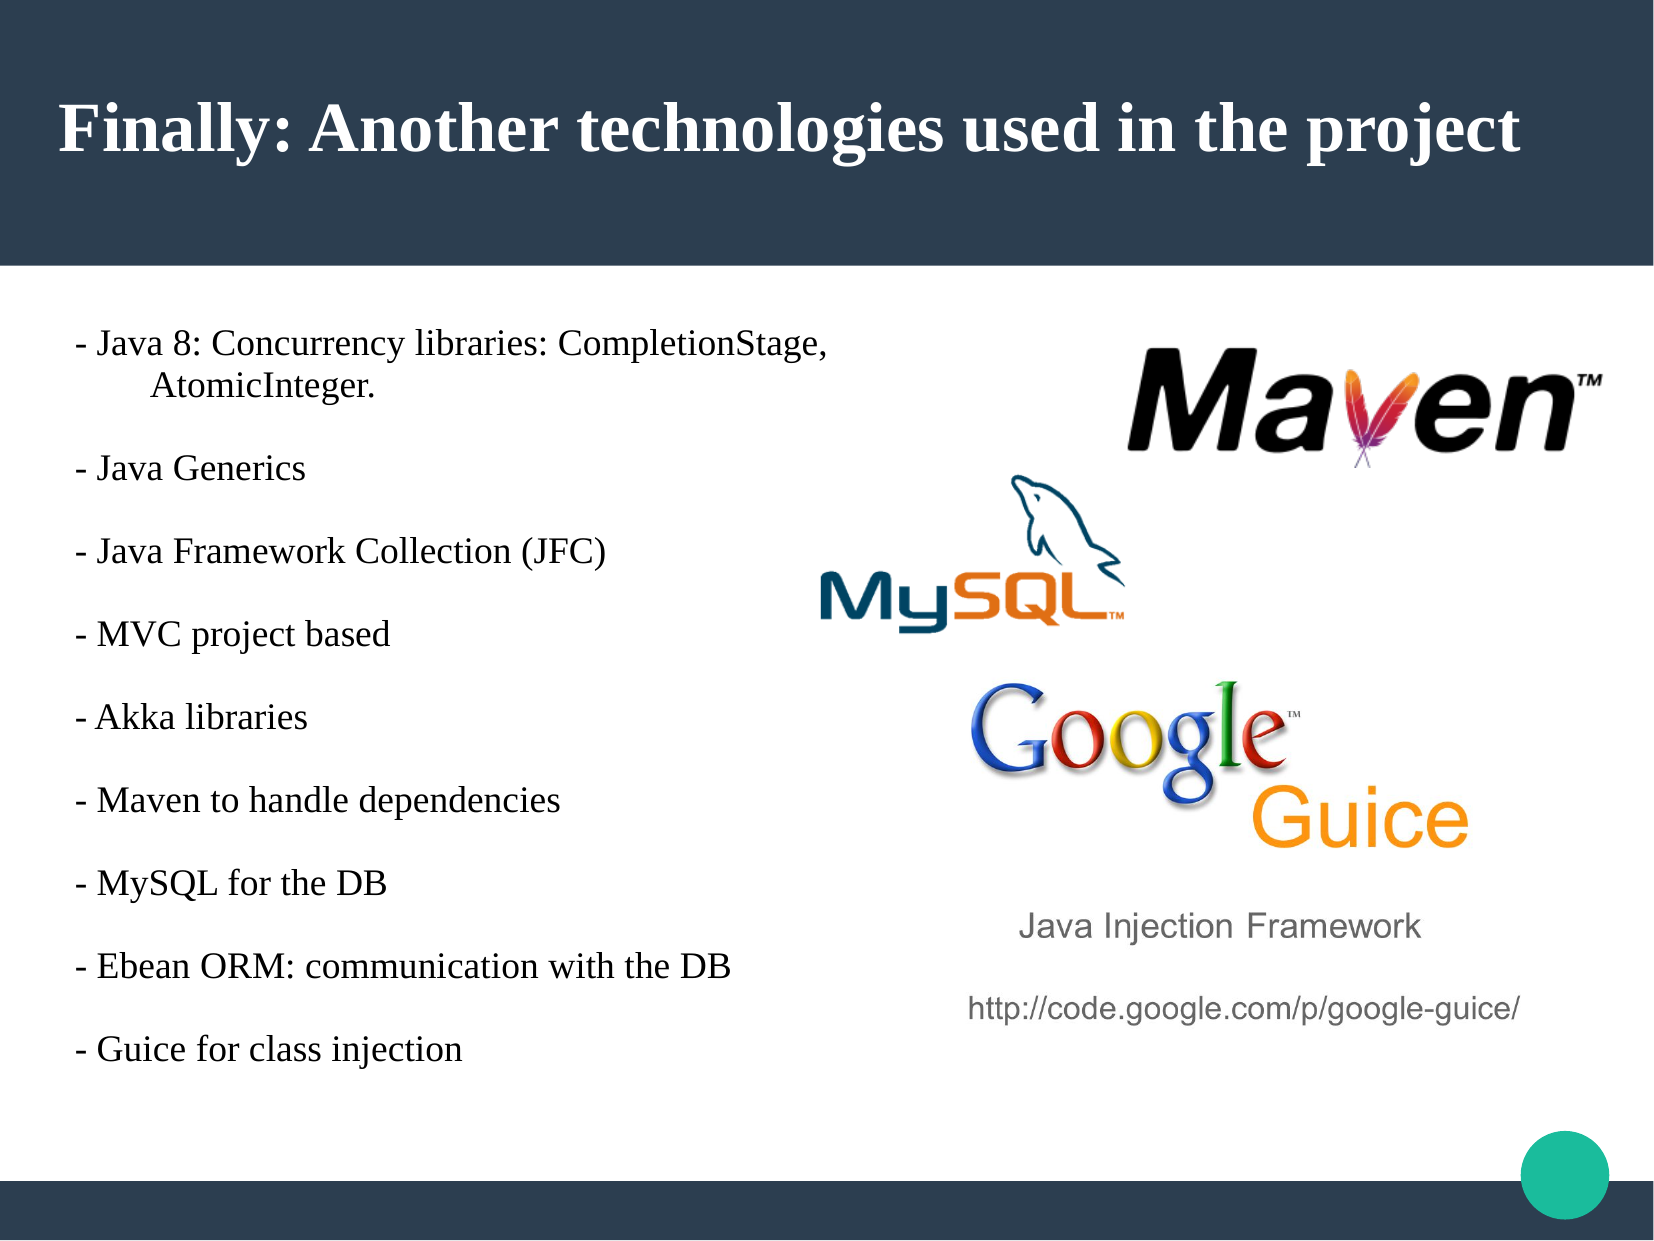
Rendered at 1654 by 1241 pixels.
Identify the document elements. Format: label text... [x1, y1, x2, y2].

title Finally: Another technologies used in the project [59, 49, 1595, 207]
picture [810, 344, 1606, 1111]
text_box - Java 8: Concurrency libraries: CompletionStage, AtomicInteger. - Java Generics - Java Framework Collection (JFC) - MVC project based - Akka libraries - Maven to handle dependencies - MySQL for the DB - Ebean ORM: communication with the DB - Guice for class injection [60, 315, 916, 1241]
